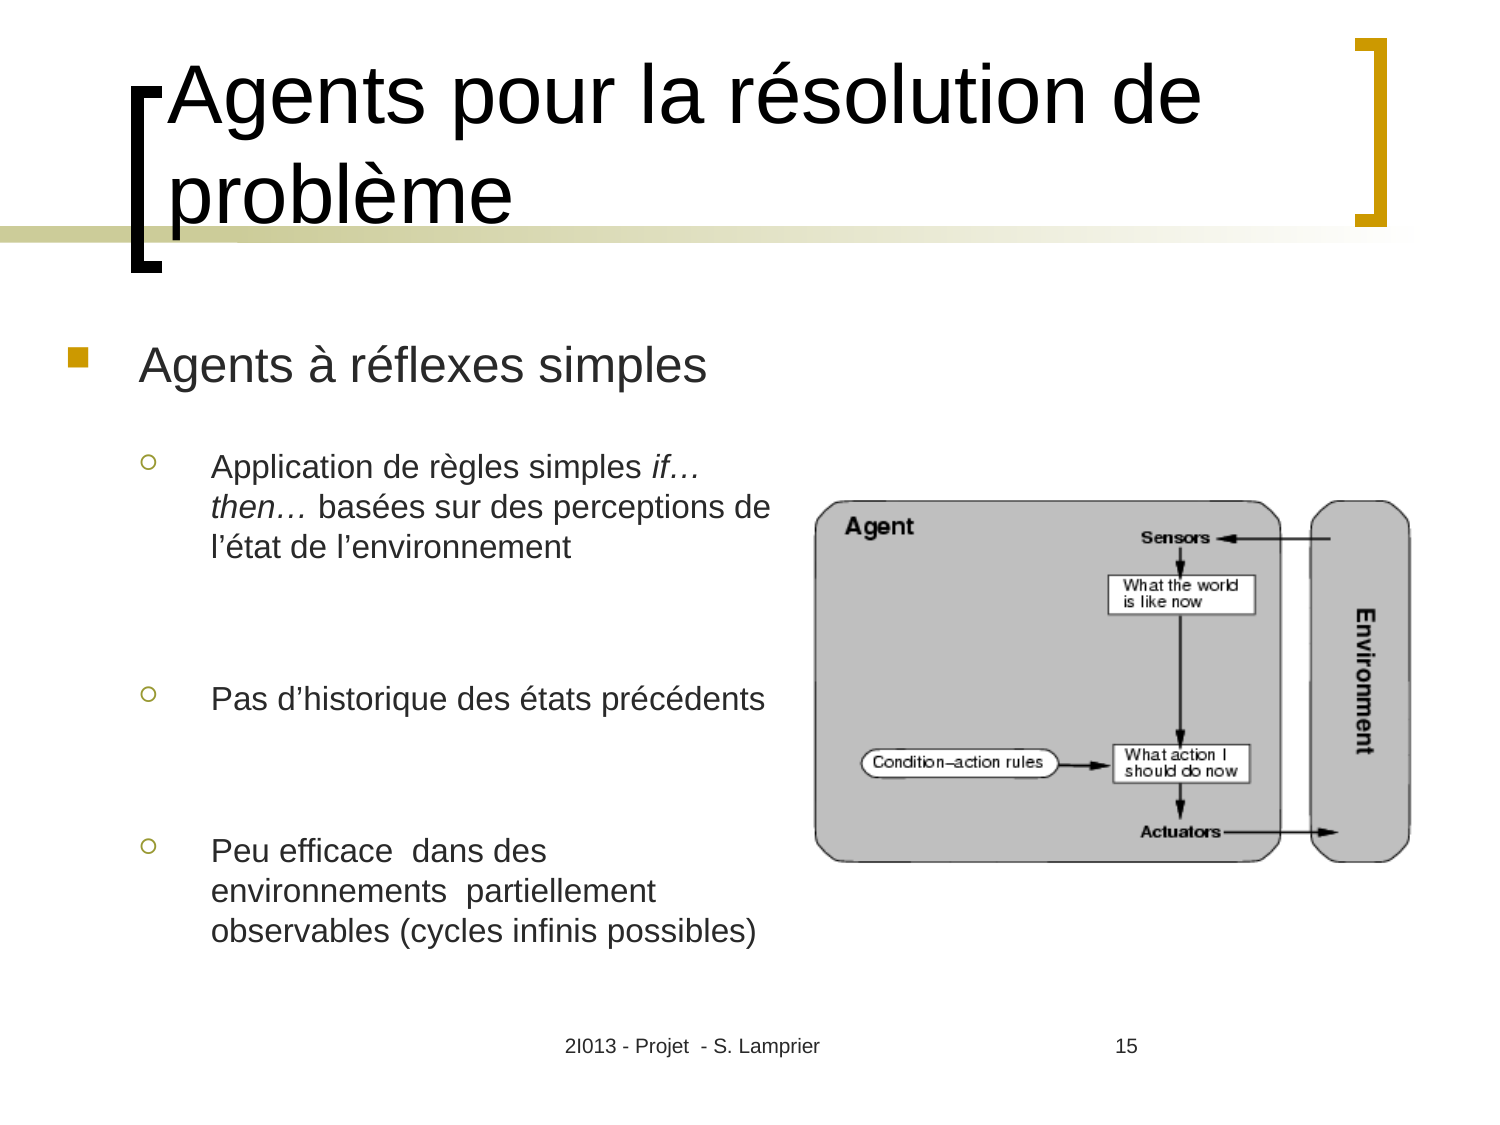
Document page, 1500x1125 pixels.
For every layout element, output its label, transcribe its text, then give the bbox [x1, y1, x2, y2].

footer 2I013 - Projet - S. Lamprier [549, 1025, 1025, 1100]
list Agents à réflexes simples Application de règles simples if… then… basées sur des perceptions de l’état de l’environnement Pas d’historique des états précédents Peu efficace dans des environnements partiellement observables (cycles infinis possibles) [50, 324, 788, 1000]
slide_number <numéro> [1100, 1025, 1413, 1100]
picture [812, 499, 1413, 866]
title Agents pour la résolution de problème [152, 15, 1328, 248]
